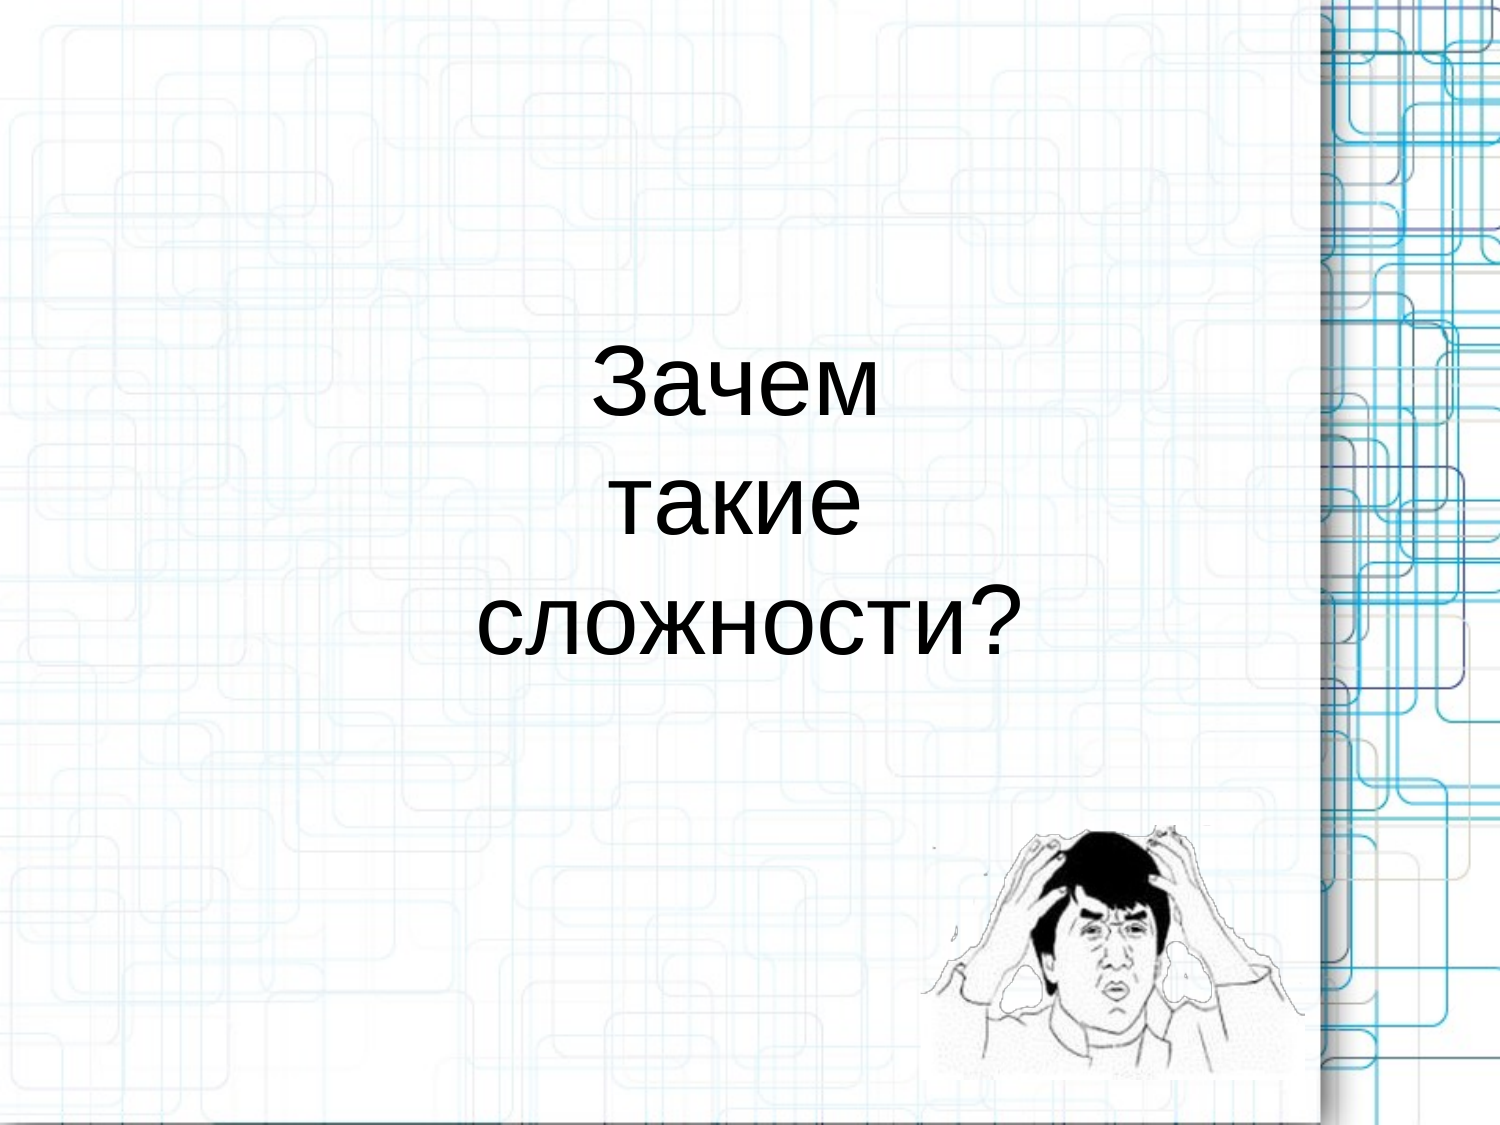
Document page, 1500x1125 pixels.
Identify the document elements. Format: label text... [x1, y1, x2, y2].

text_box [920, 825, 1306, 1080]
title Зачем такие сложности? [75, 45, 1425, 691]
picture [0, 0, 1500, 1125]
